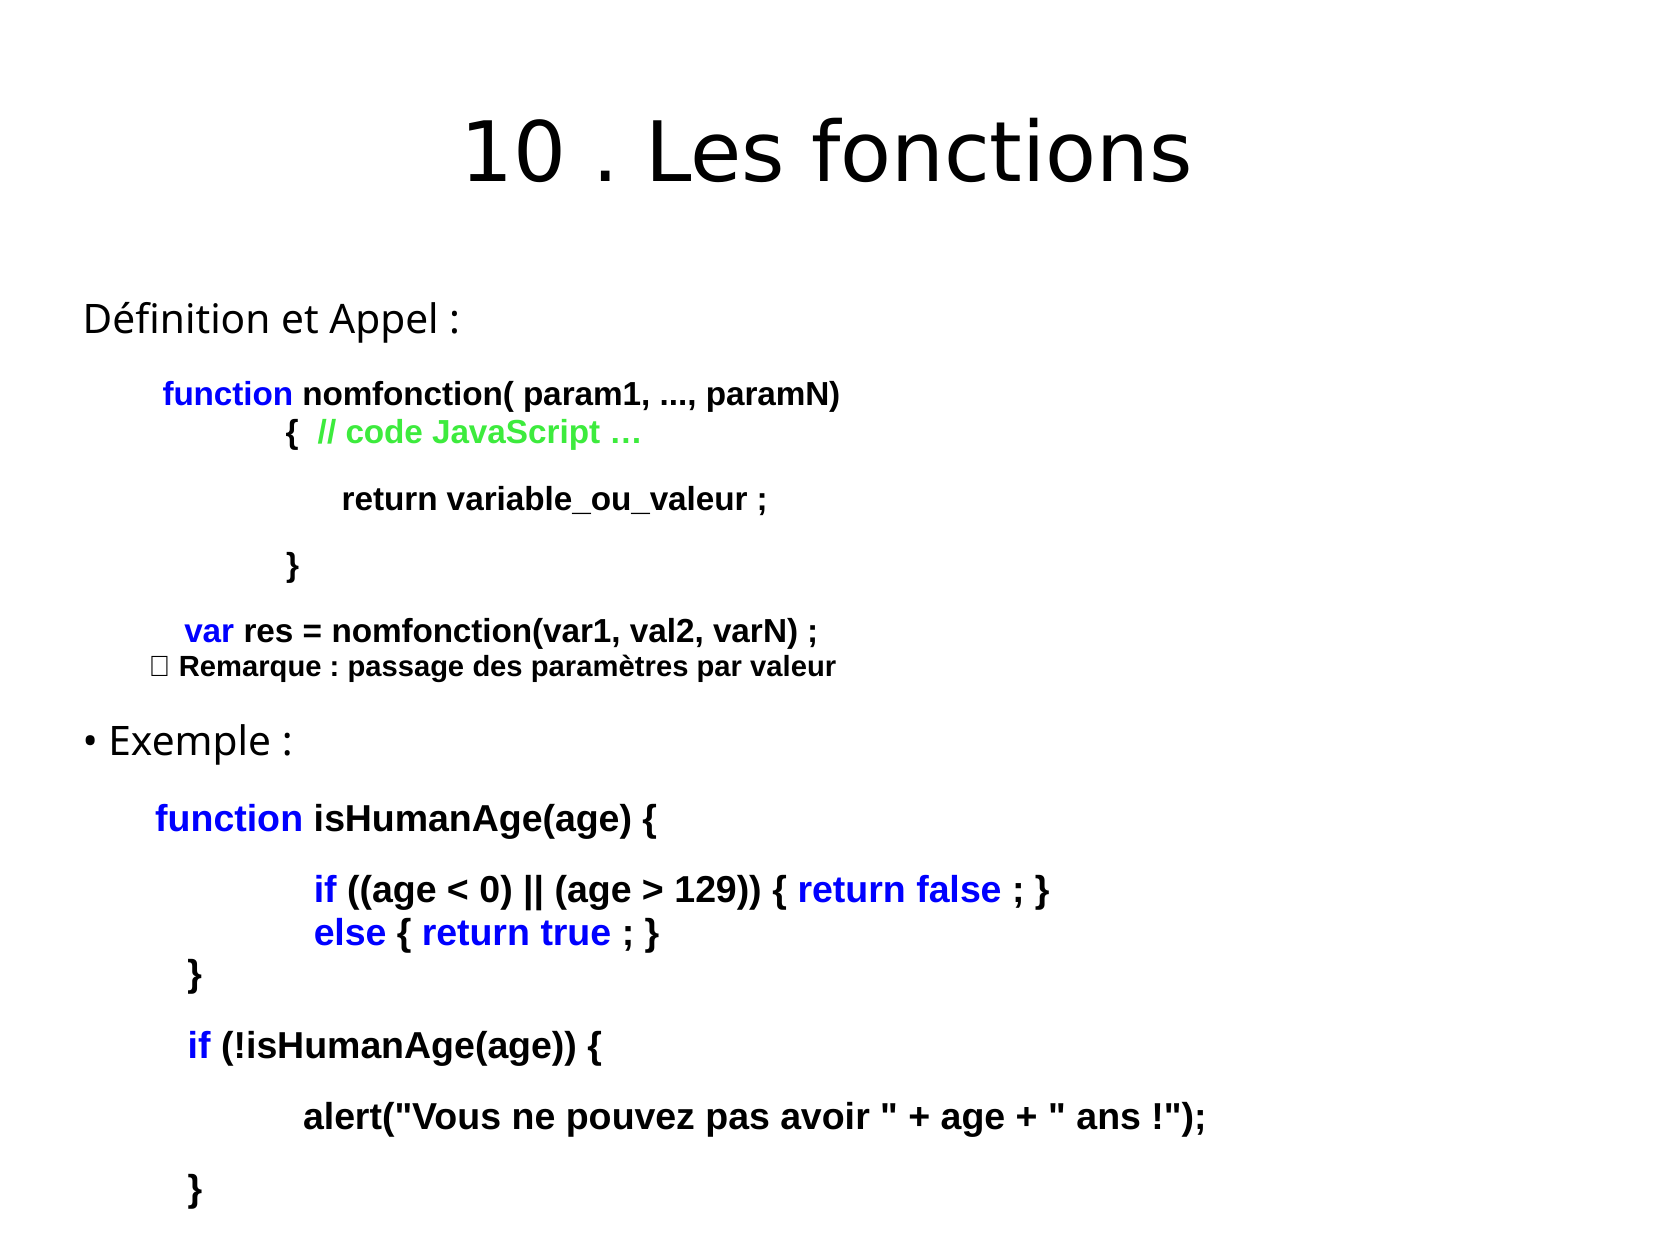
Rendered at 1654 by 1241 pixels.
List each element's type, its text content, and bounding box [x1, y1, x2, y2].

list Définition et Appel : function nomfonction( param1, ..., paramN) { // code JavaScript … return variable_ou_valeur ; } var res = nomfonction(var1, val2, varN) ;  Remarque : passage des paramètres par valeur • Exemple : function isHumanAge(age) { if ((age < 0) || (age > 129)) { return false ; } else { return true ; } } if (!isHumanAge(age)) { alert("Vous ne pouvez pas avoir " + age + " ans !"); } [82, 290, 1571, 1213]
title 10 . Les fonctions [82, 49, 1571, 257]
